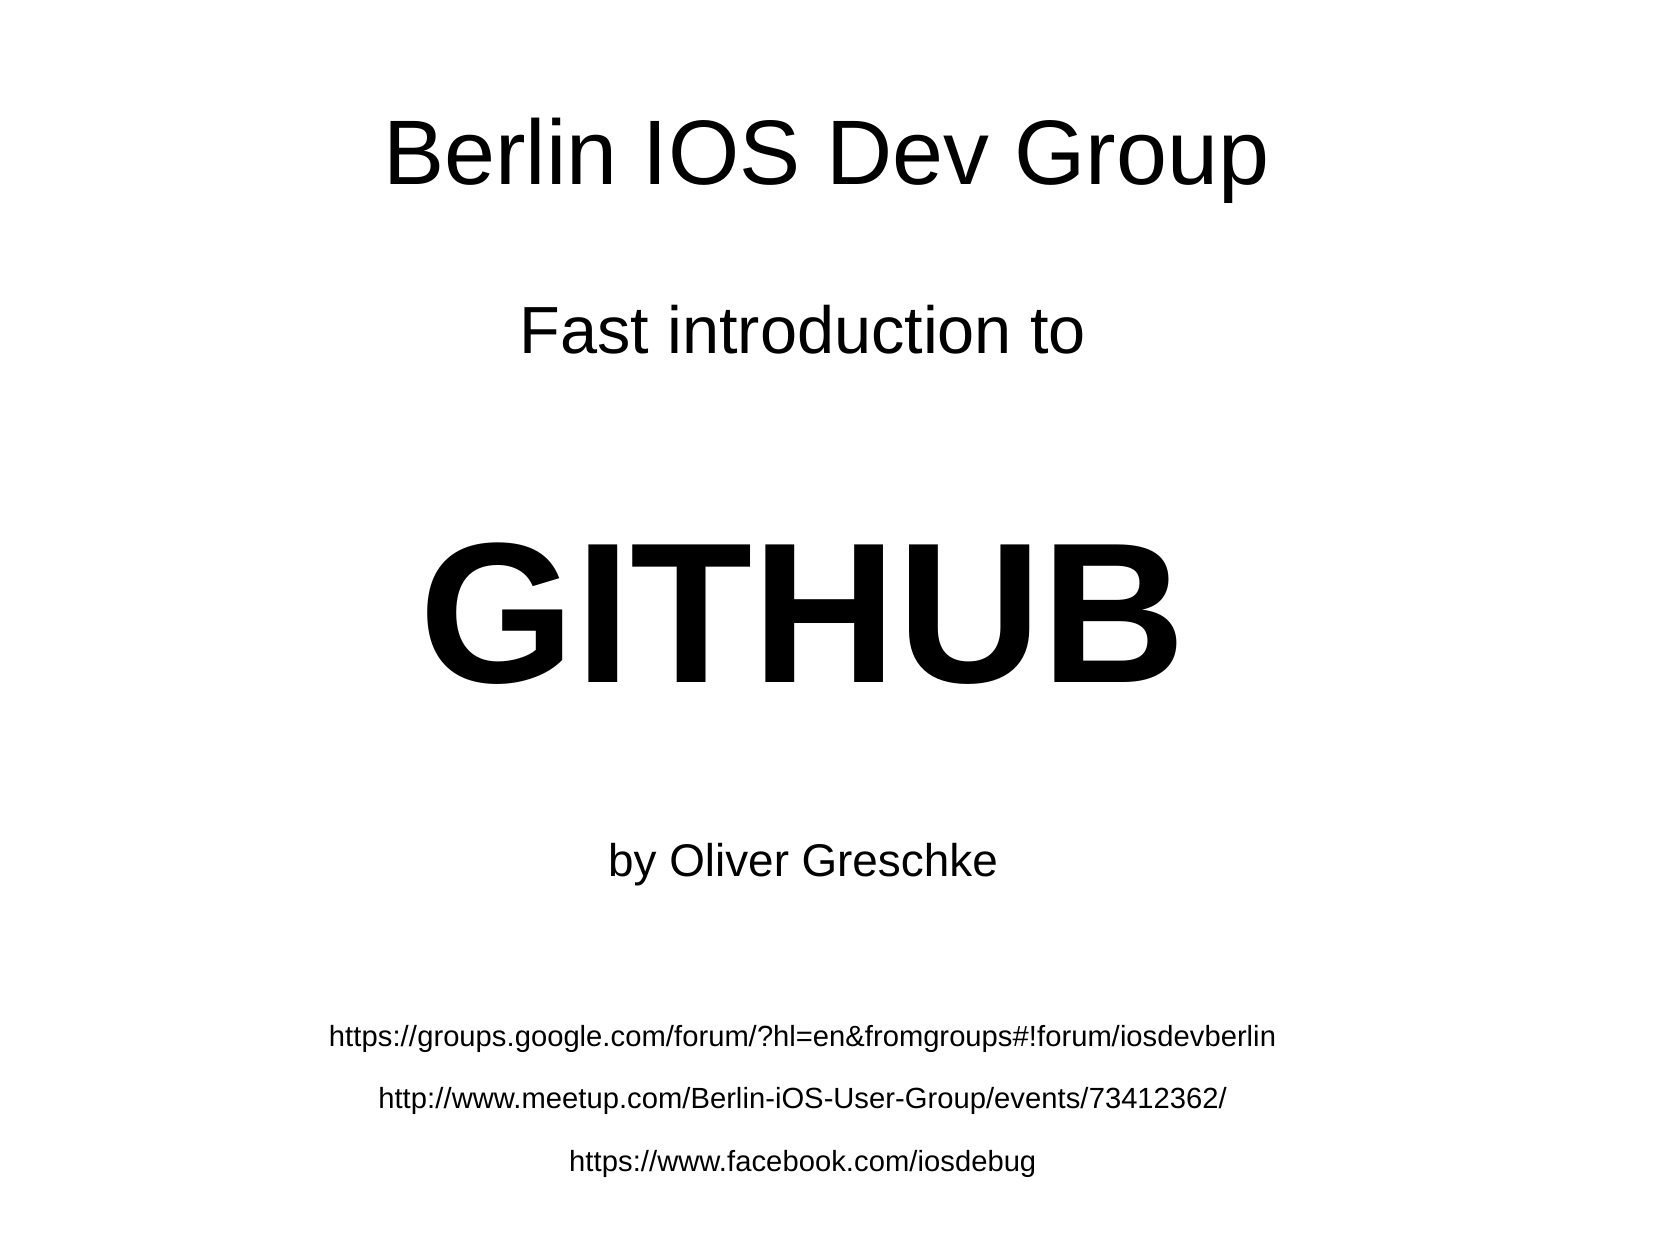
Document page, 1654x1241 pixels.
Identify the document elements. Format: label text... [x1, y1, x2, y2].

title Berlin IOS Dev Group [82, 56, 1571, 250]
list Fast introduction to GITHUB by Oliver Greschke https://groups.google.com/forum/?hl=en&fromgroups#!forum/iosdevberlin http://www.meetup.com/Berlin-iOS-User-Group/events/73412362/ https://www.facebook.com/iosdebug [59, 292, 1548, 1177]
